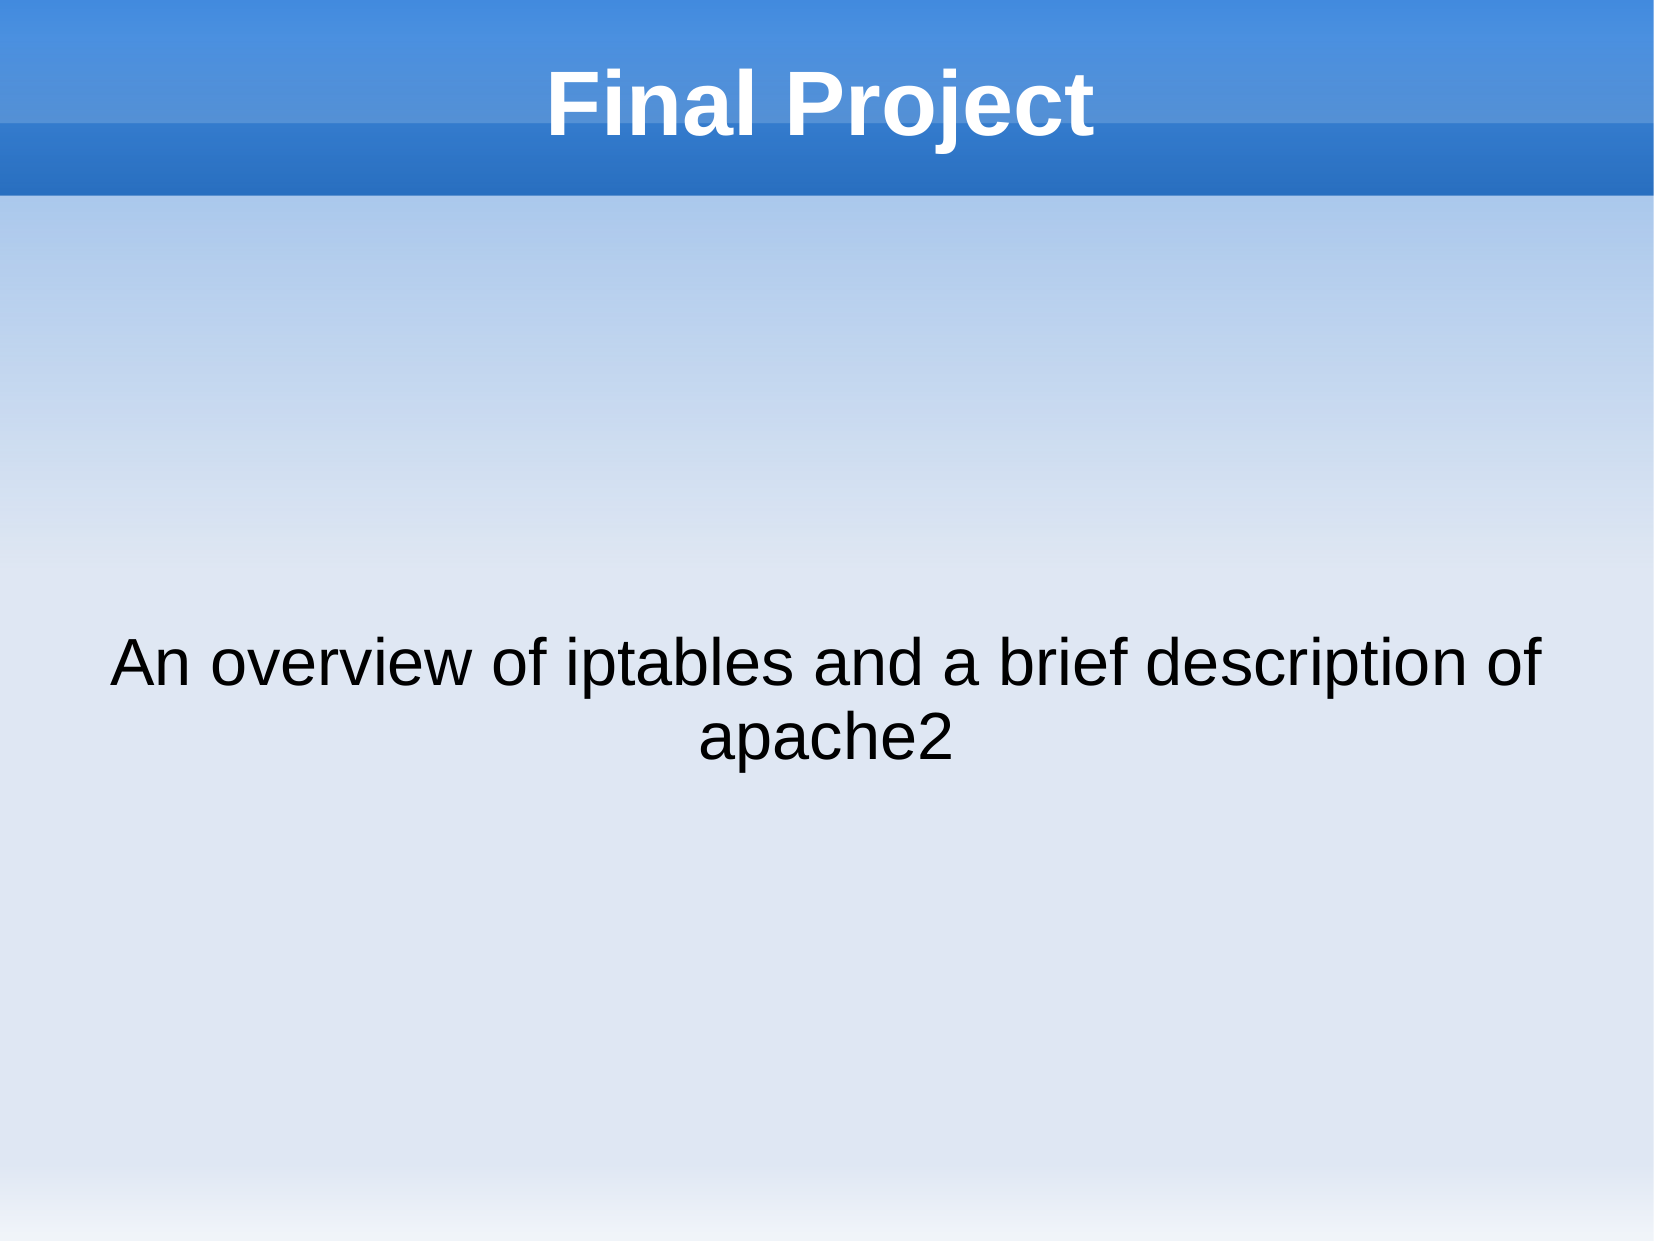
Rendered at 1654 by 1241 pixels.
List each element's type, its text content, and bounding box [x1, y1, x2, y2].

subtitle An overview of iptables and a brief description of apache2 [82, 290, 1571, 1109]
picture [0, 0, 1654, 1241]
title Final Project [76, 0, 1565, 208]
